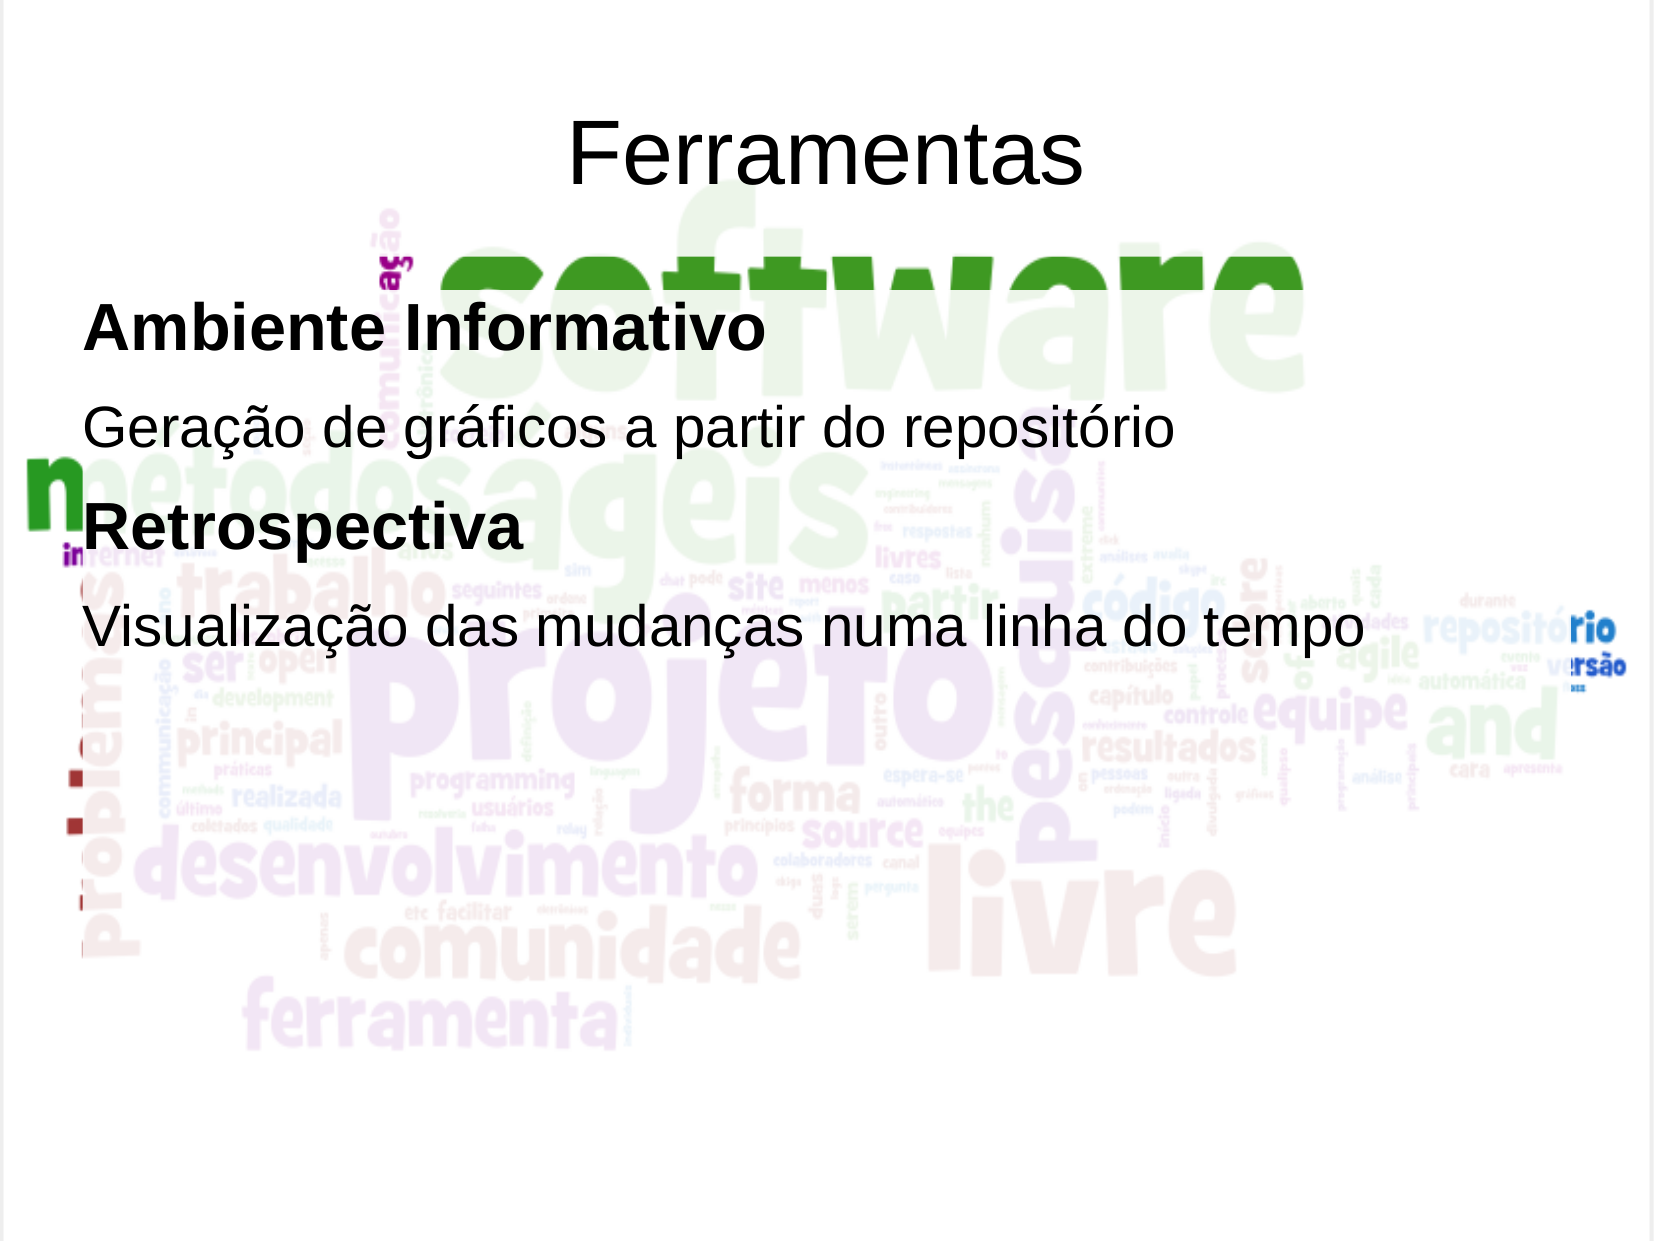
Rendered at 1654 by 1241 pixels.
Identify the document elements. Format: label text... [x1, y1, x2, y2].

picture [0, 0, 1654, 1241]
title Ferramentas [82, 49, 1571, 257]
list Ambiente Informativo Geração de gráficos a partir do repositório Retrospectiva Visualização das mudanças numa linha do tempo [82, 290, 1571, 1094]
